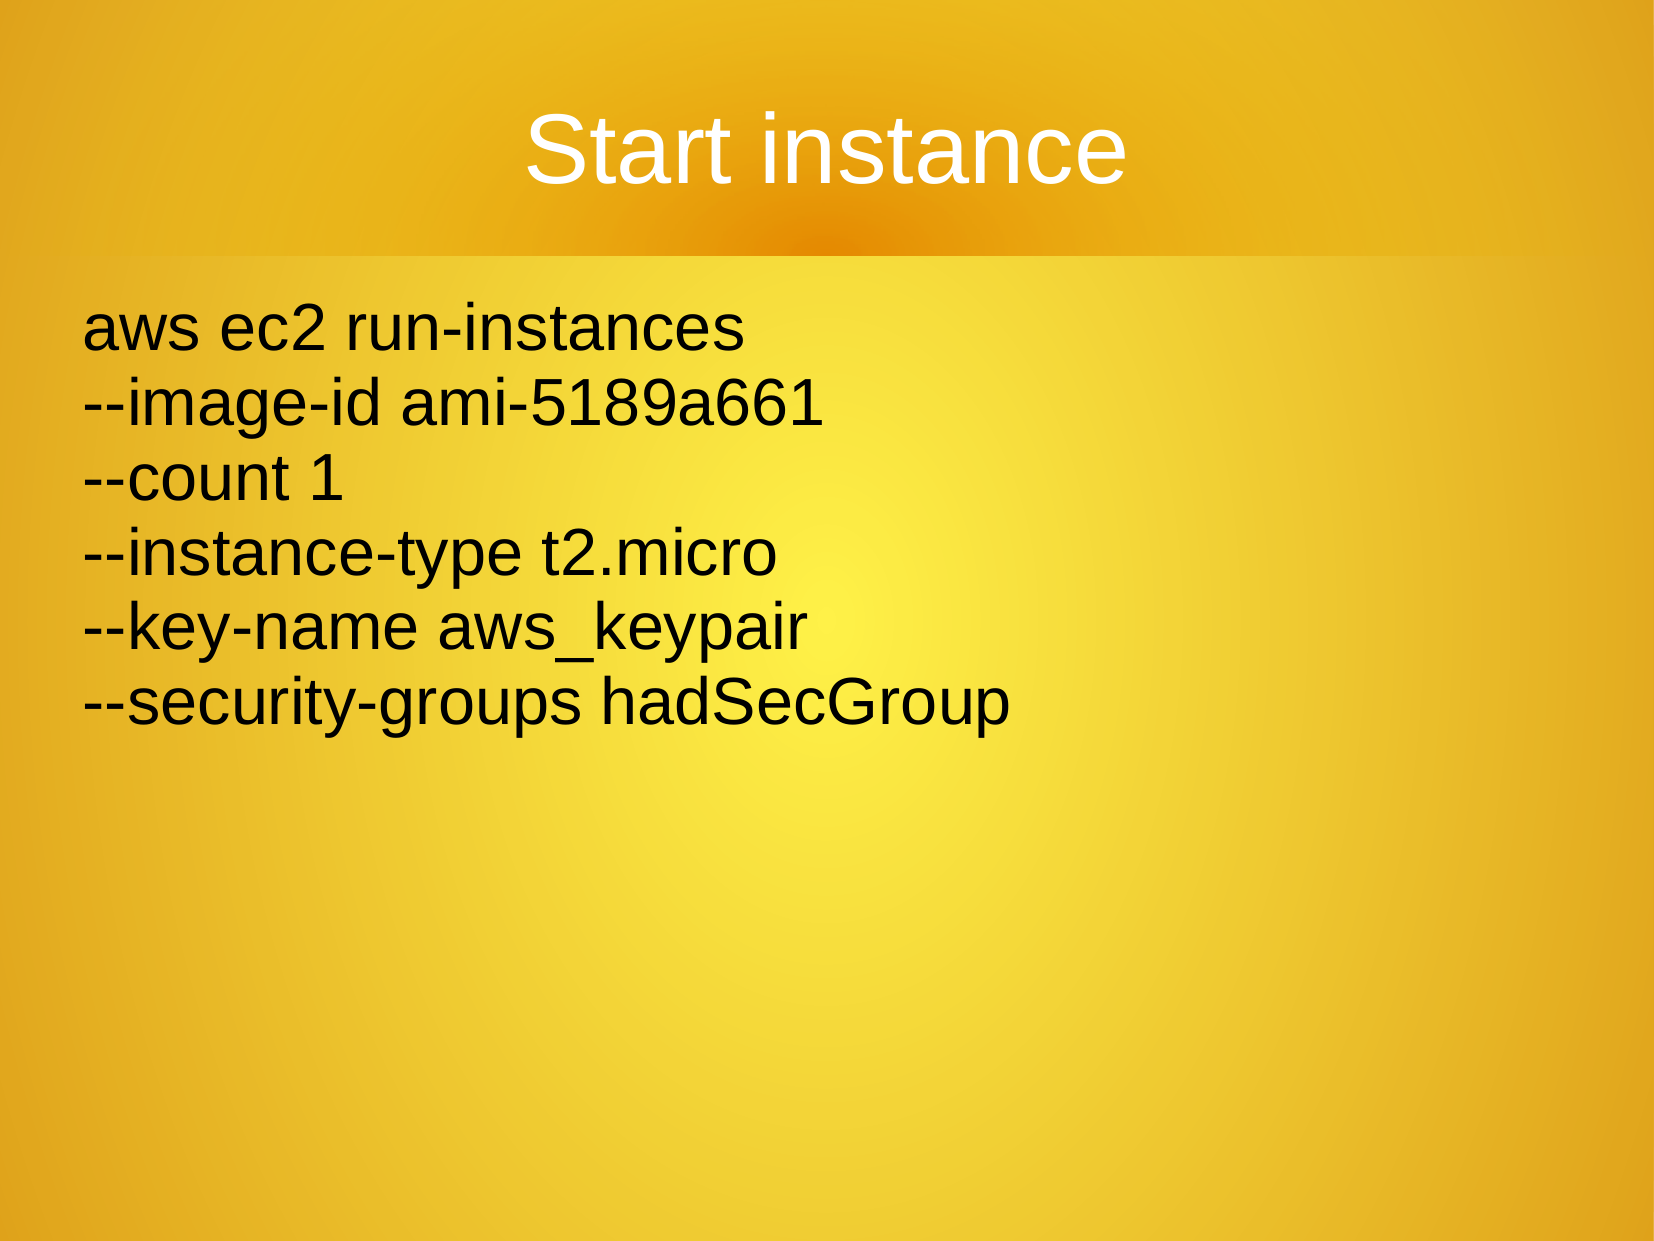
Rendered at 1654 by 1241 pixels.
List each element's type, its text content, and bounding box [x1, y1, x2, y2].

title Start instance [82, 47, 1571, 252]
subtitle aws ec2 run-instances --image-id ami-5189a661 --count 1 --instance-type t2.micro --key-name aws_keypair --security-groups hadSecGroup [82, 290, 1571, 1010]
